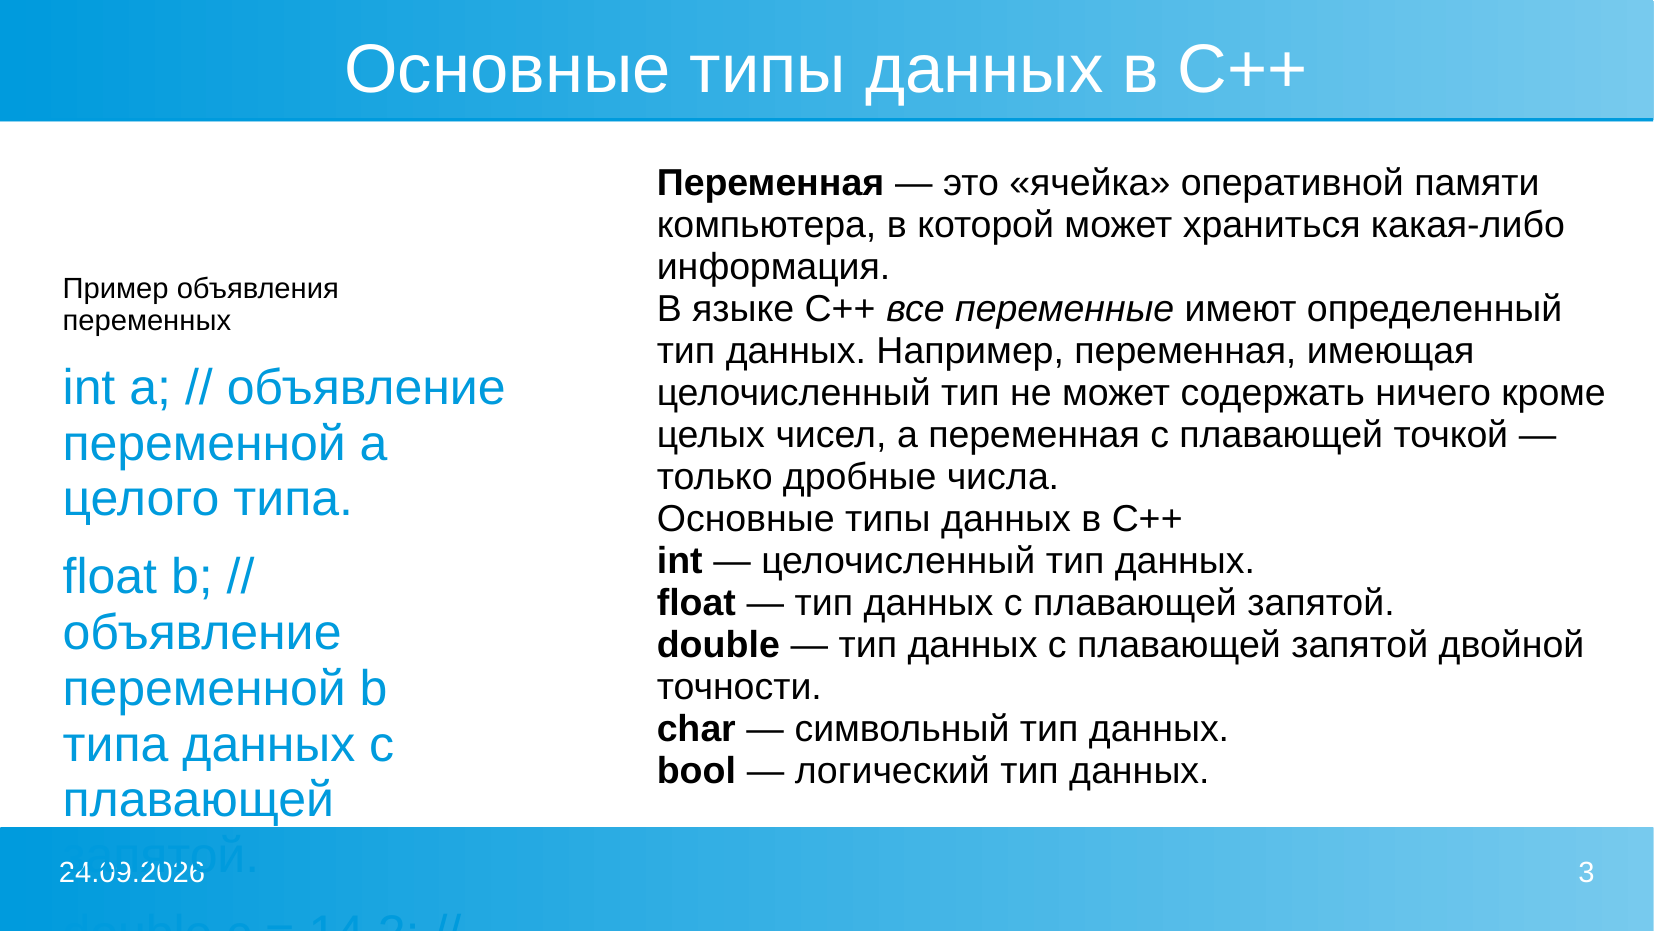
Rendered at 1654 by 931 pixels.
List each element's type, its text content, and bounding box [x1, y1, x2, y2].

text_box Переменная — это «ячейка» оперативной памяти компьютера, в которой может храниться какая-либо информация. В языке С++ все переменные имеют определенный тип данных. Например, переменная, имеющая целочисленный тип не может содержать ничего кроме целых чисел, а переменная с плавающей точкой — только дробные числа. Основные типы данных в C++ int — целочисленный тип данных. float — тип данных с плавающей запятой. double — тип данных с плавающей запятой двойной точности. char — символьный тип данных. bool — логический тип данных. [642, 154, 1623, 799]
title Основные типы данных в C++ [59, 29, 1595, 108]
list Пример объявления переменных int a; // объявление переменной a целого типа. float b; // объявление переменной b типа данных с плавающей запятой. double c = 14.2; // инициализация переменной типа double. char d = 's'; // инициализация переменной типа char. bool k = true; // инициализация логической переменной k. [62, 271, 507, 648]
